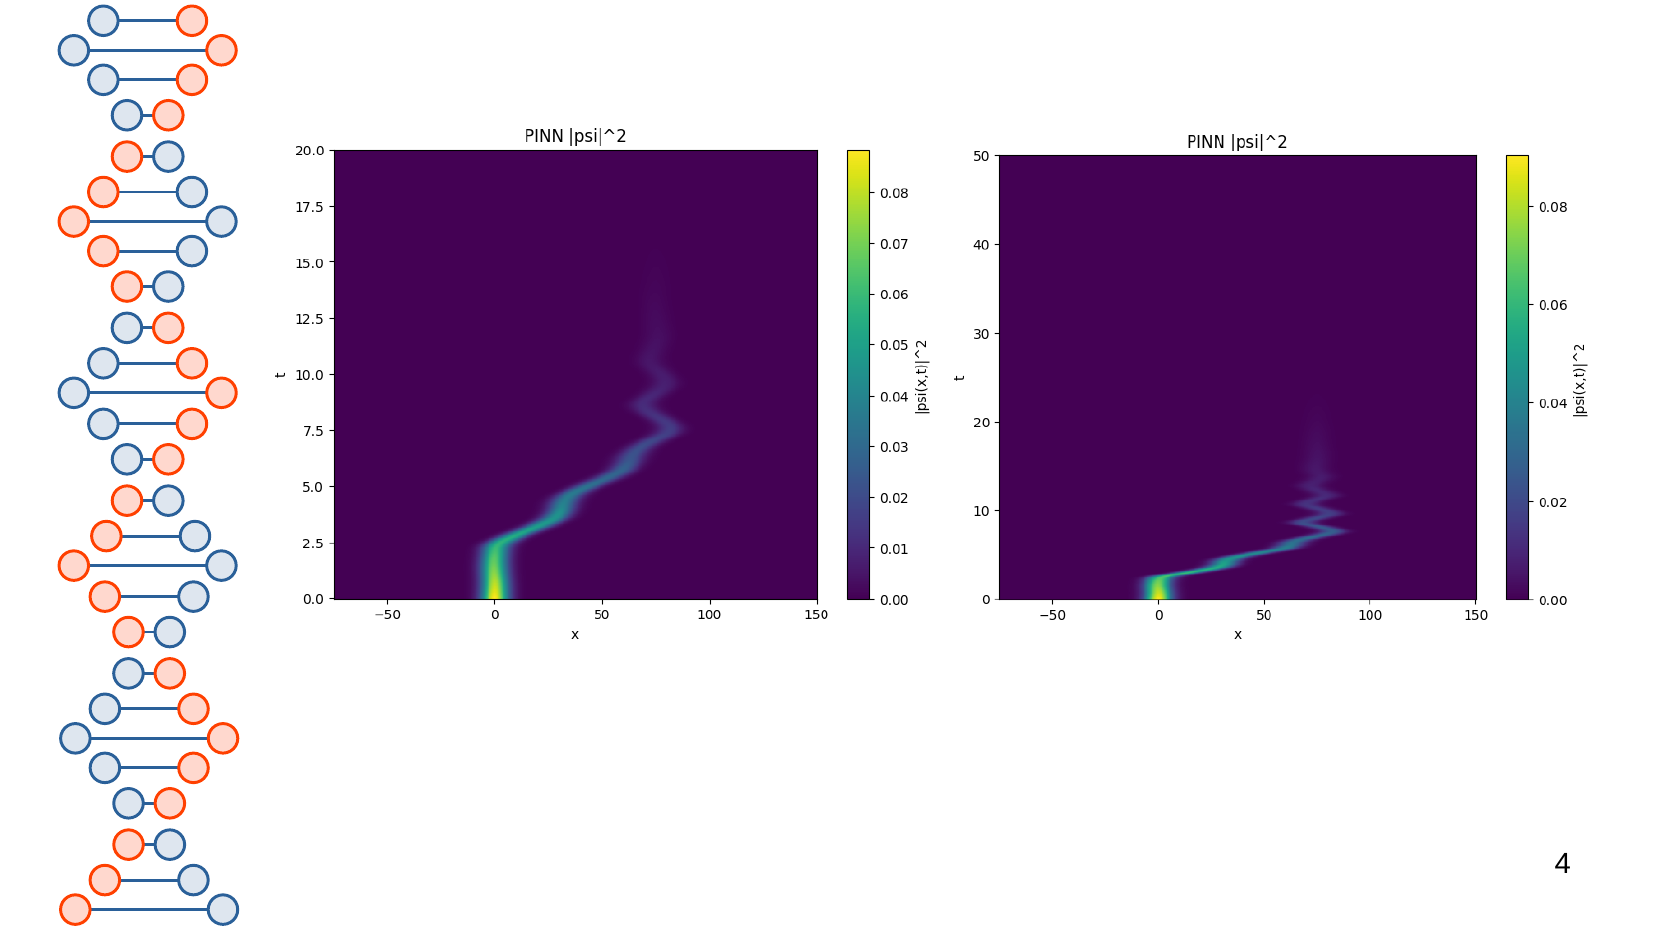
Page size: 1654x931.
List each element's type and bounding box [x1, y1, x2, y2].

picture [265, 118, 937, 650]
picture [944, 124, 1595, 650]
